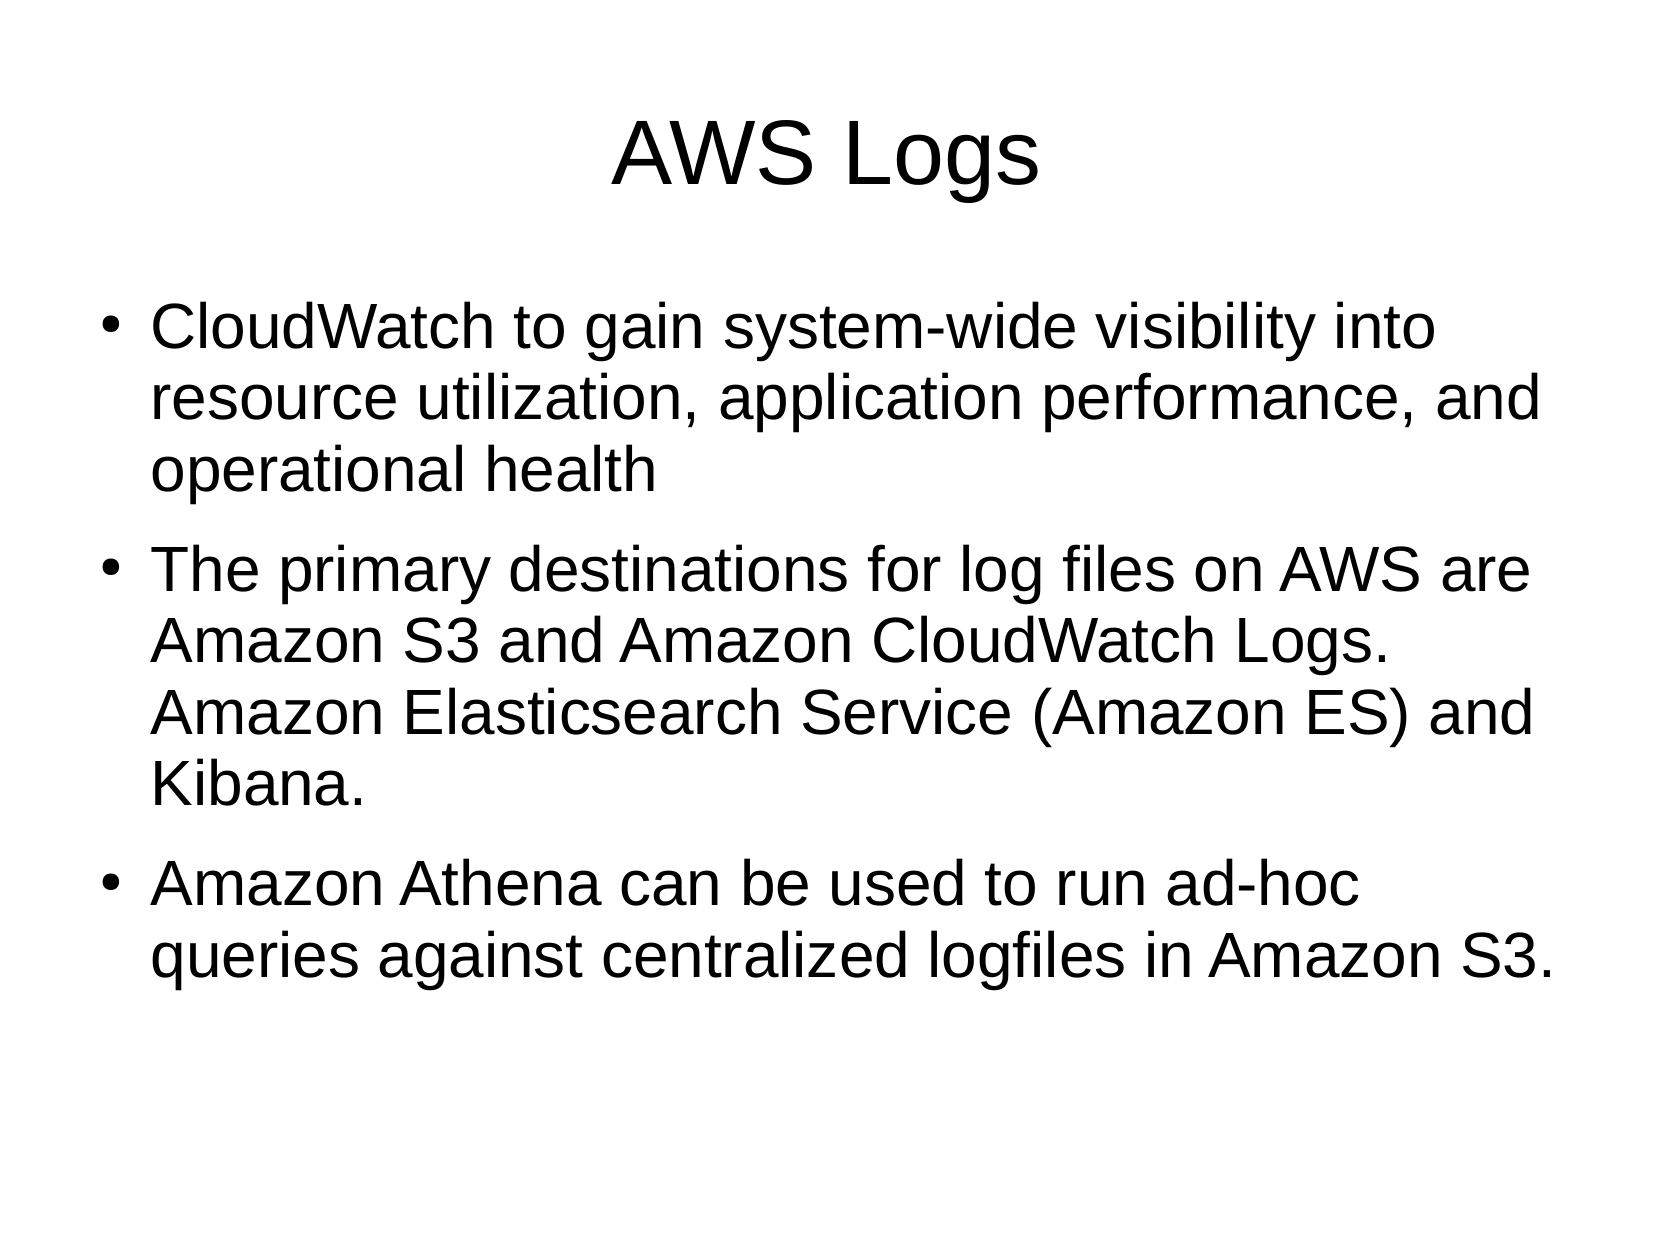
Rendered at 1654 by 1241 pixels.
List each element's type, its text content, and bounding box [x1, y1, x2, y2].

title AWS Logs [82, 49, 1571, 257]
list CloudWatch to gain system-wide visibility into resource utilization, application performance, and operational health The primary destinations for log files on AWS are Amazon S3 and Amazon CloudWatch Logs. Amazon Elasticsearch Service (Amazon ES) and Kibana. Amazon Athena can be used to run ad-hoc queries against centralized logfiles in Amazon S3. [82, 290, 1571, 1010]
